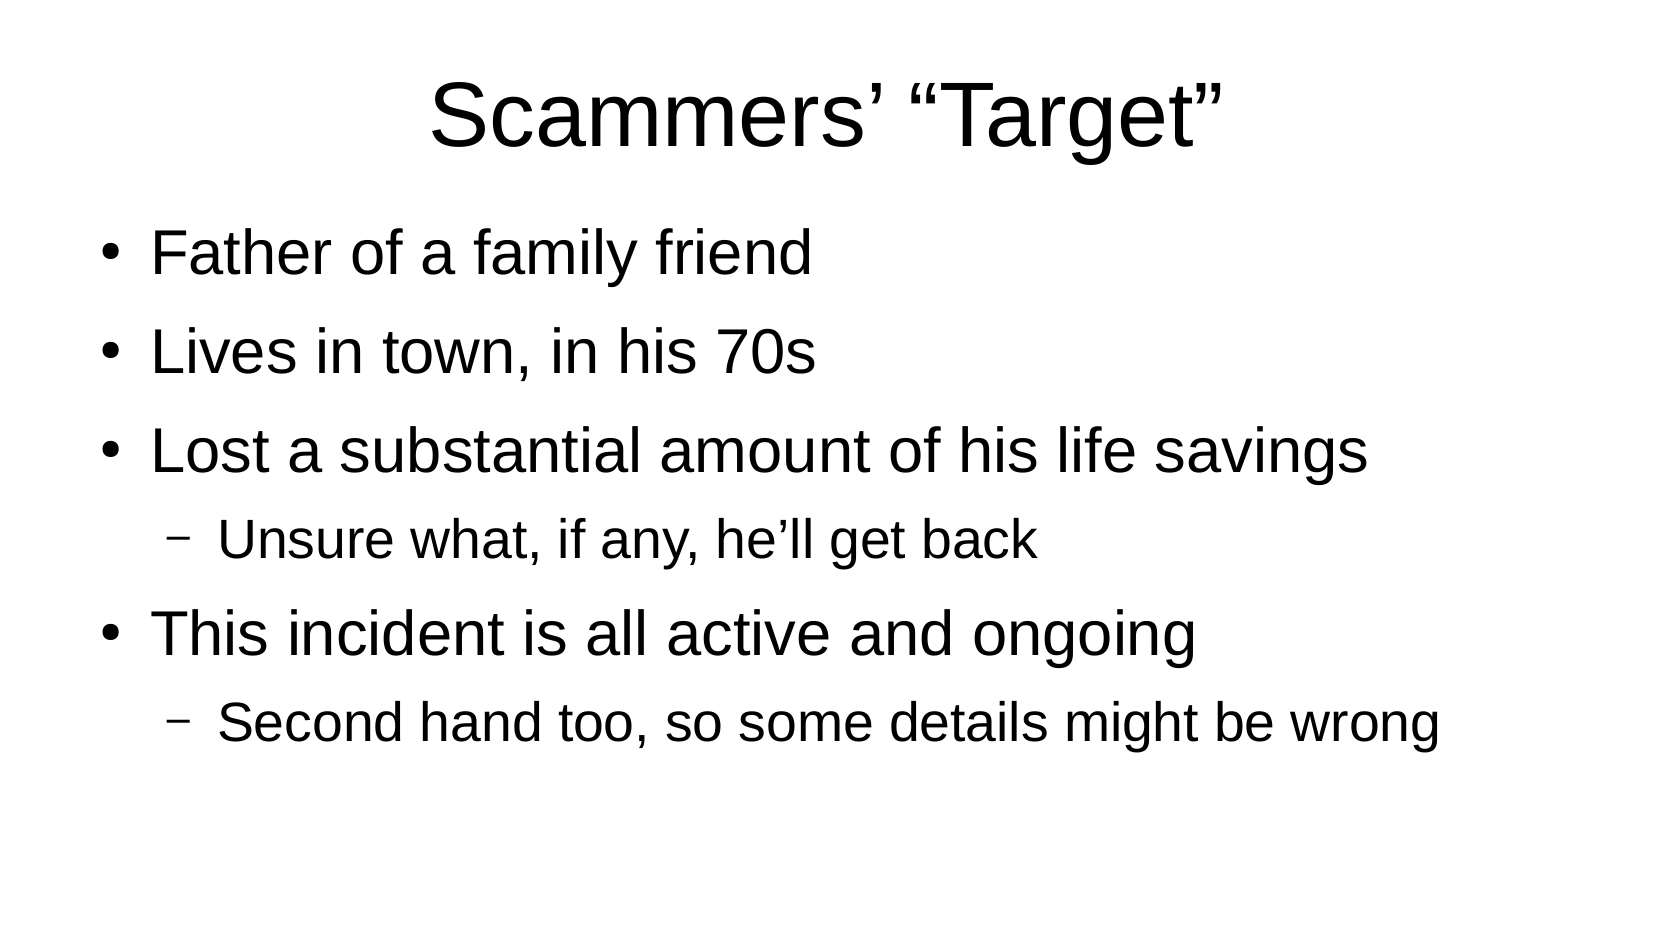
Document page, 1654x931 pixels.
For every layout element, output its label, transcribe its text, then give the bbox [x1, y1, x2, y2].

title Scammers’ “Target” [82, 37, 1571, 193]
list Father of a family friend Lives in town, in his 70s Lost a substantial amount of his life savings Unsure what, if any, he’ll get back This incident is all active and ongoing Second hand too, so some details might be wrong [82, 217, 1571, 758]
